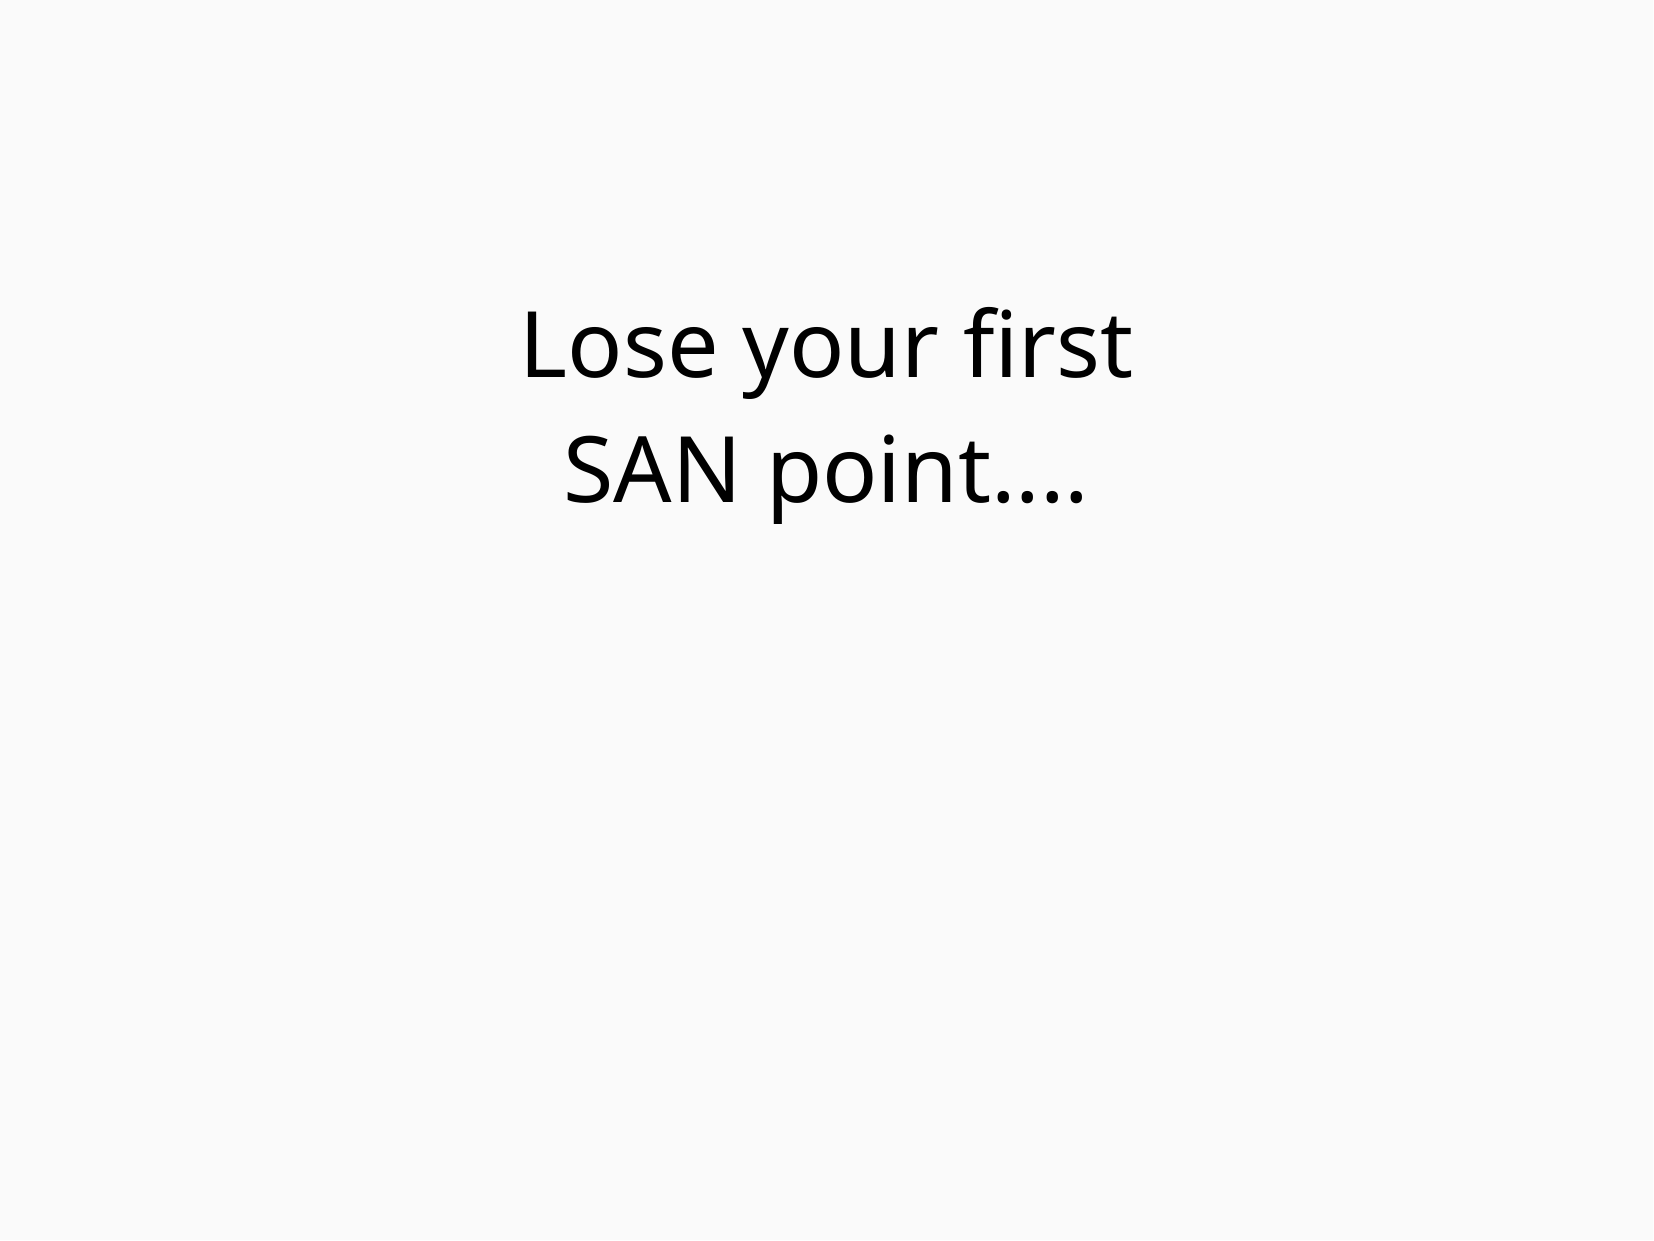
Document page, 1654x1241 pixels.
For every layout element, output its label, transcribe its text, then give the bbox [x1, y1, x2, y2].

subtitle Lose your first SAN point.... [82, 49, 1571, 1010]
